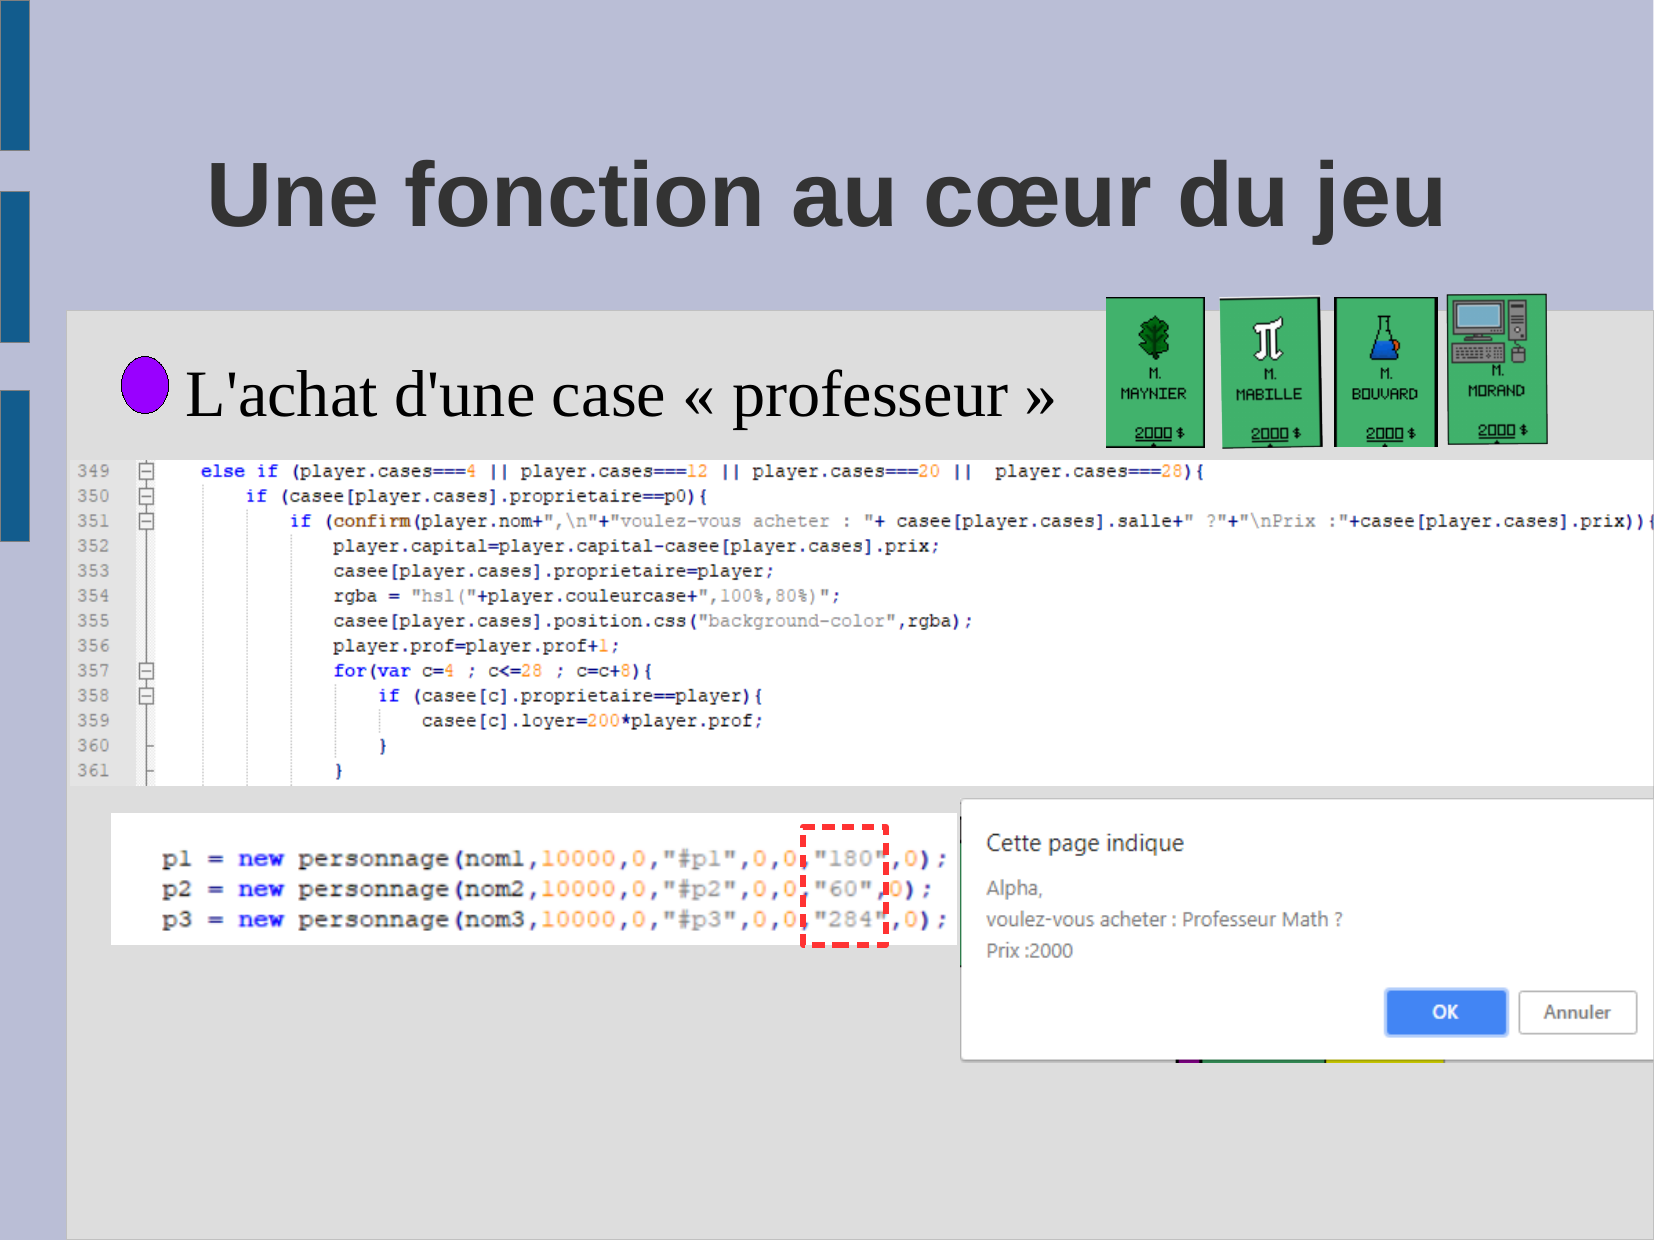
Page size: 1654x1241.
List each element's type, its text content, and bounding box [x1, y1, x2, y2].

picture [1446, 293, 1548, 445]
text_box [121, 356, 169, 414]
text_box L'achat d'une case « professeur » [185, 357, 1060, 431]
picture [960, 798, 1654, 1063]
title Une fonction au cœur du jeu [121, 90, 1534, 298]
picture [1334, 297, 1438, 447]
picture [1219, 295, 1323, 449]
picture [1106, 297, 1205, 448]
picture [70, 460, 1654, 786]
picture [111, 813, 957, 945]
